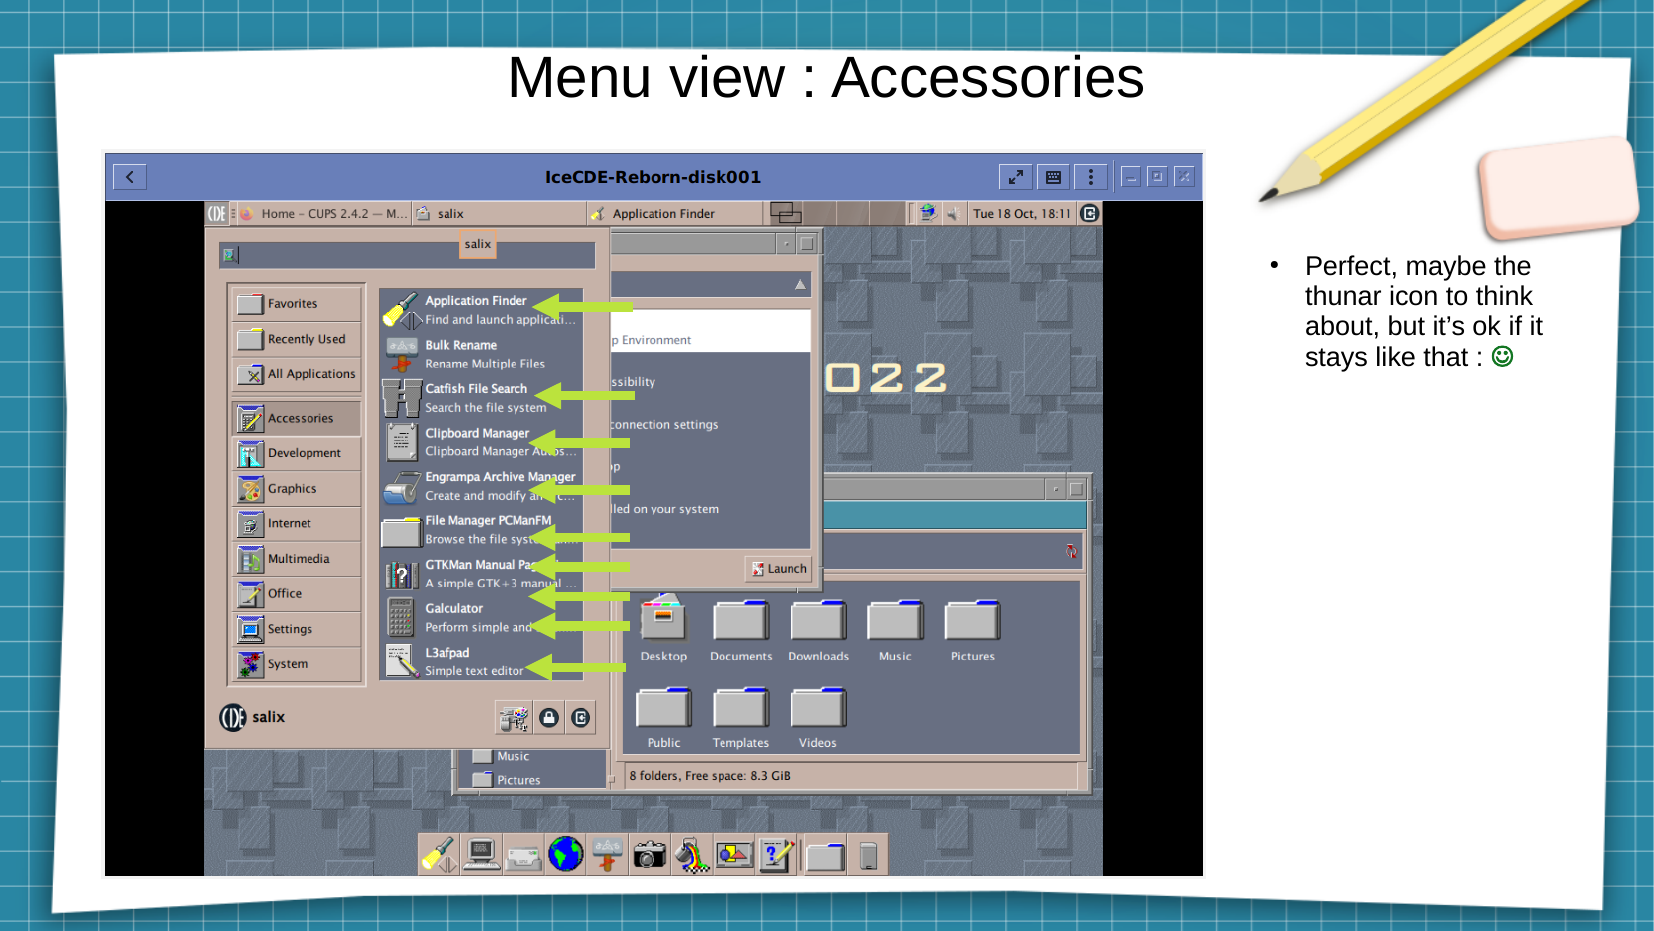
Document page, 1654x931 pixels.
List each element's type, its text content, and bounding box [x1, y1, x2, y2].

title Menu view : Accessories [82, 37, 1571, 119]
picture [0, 0, 1654, 931]
text_box Perfect, maybe the thunar icon to think about, but it’s ok if it stays like that : ☺ [1254, 243, 1580, 434]
